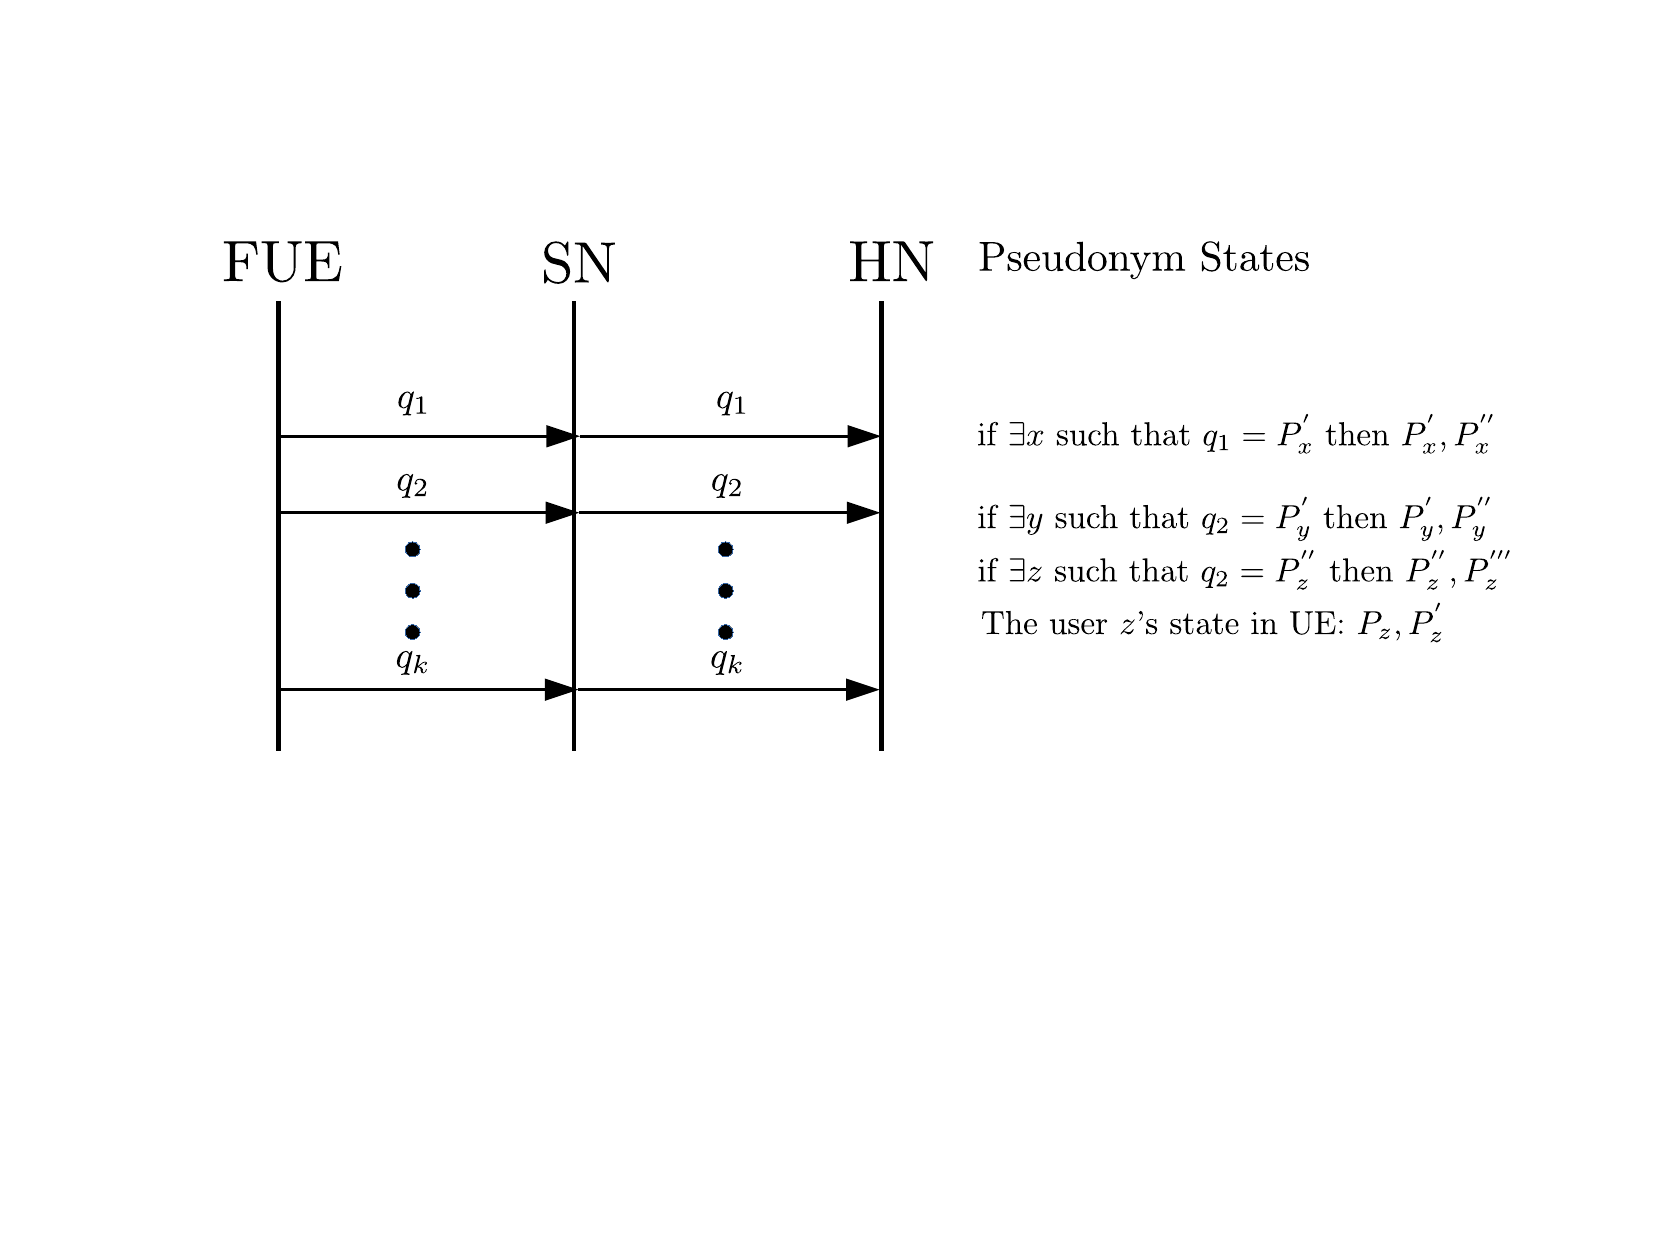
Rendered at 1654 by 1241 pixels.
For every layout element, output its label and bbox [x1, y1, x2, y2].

text_box [405, 541, 421, 557]
text_box [977, 549, 1511, 590]
text_box [395, 650, 429, 675]
text_box [848, 241, 936, 282]
text_box [977, 413, 1494, 454]
text_box [221, 241, 343, 283]
text_box [405, 624, 421, 640]
text_box [718, 541, 734, 557]
text_box [709, 650, 744, 675]
text_box [978, 241, 1311, 280]
text_box [710, 473, 743, 498]
text_box [718, 624, 734, 640]
text_box [718, 583, 734, 599]
text_box [980, 602, 1443, 643]
text_box [977, 496, 1491, 542]
text_box [396, 473, 428, 498]
text_box [405, 583, 421, 599]
text_box [540, 241, 617, 284]
text_box [396, 391, 429, 416]
text_box [715, 391, 748, 416]
